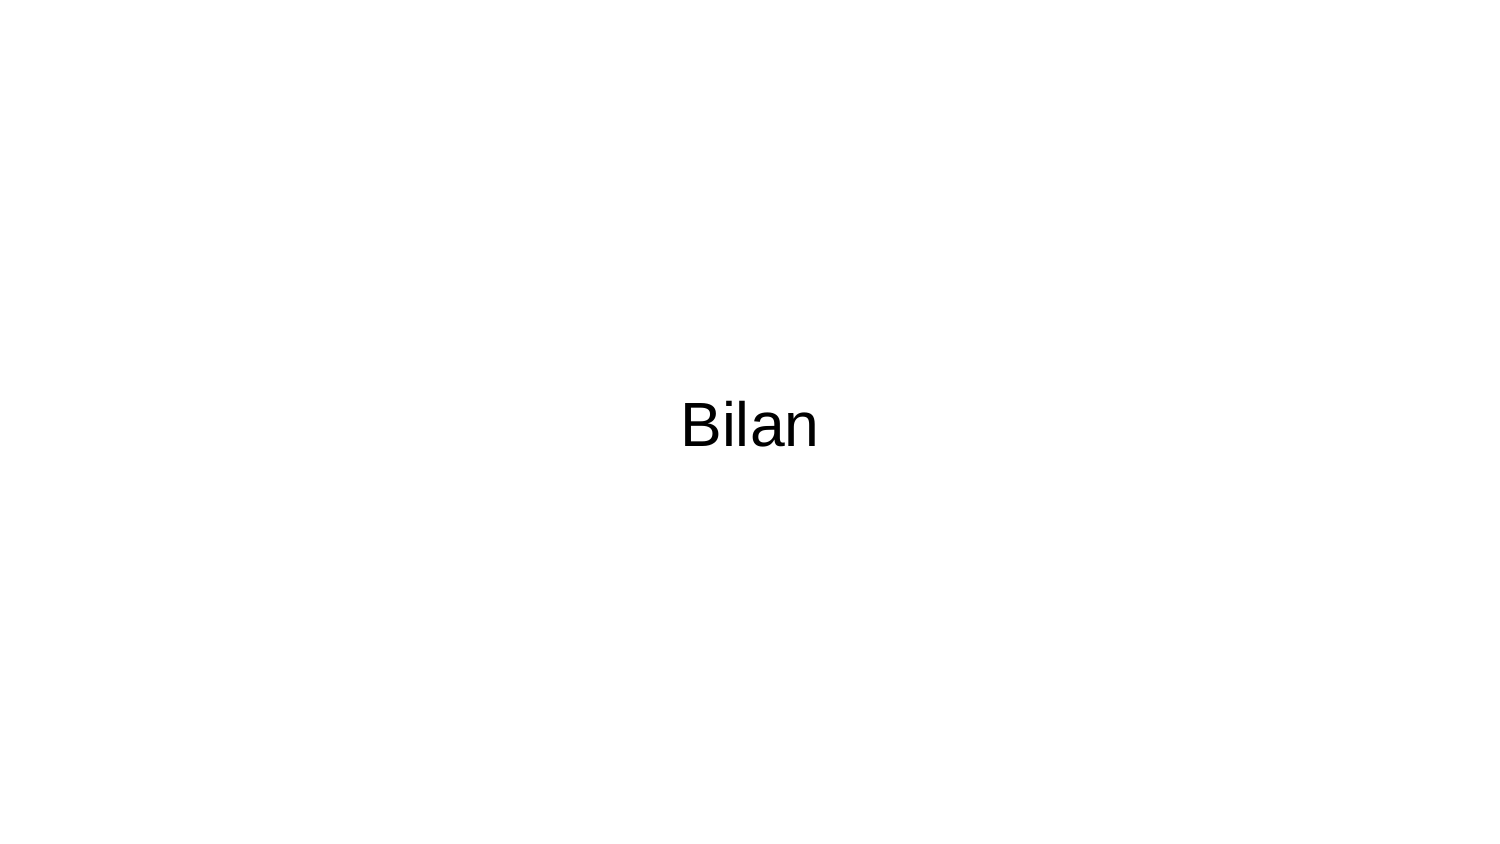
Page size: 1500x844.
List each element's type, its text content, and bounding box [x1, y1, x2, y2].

text_box Bilan [468, 368, 1032, 474]
